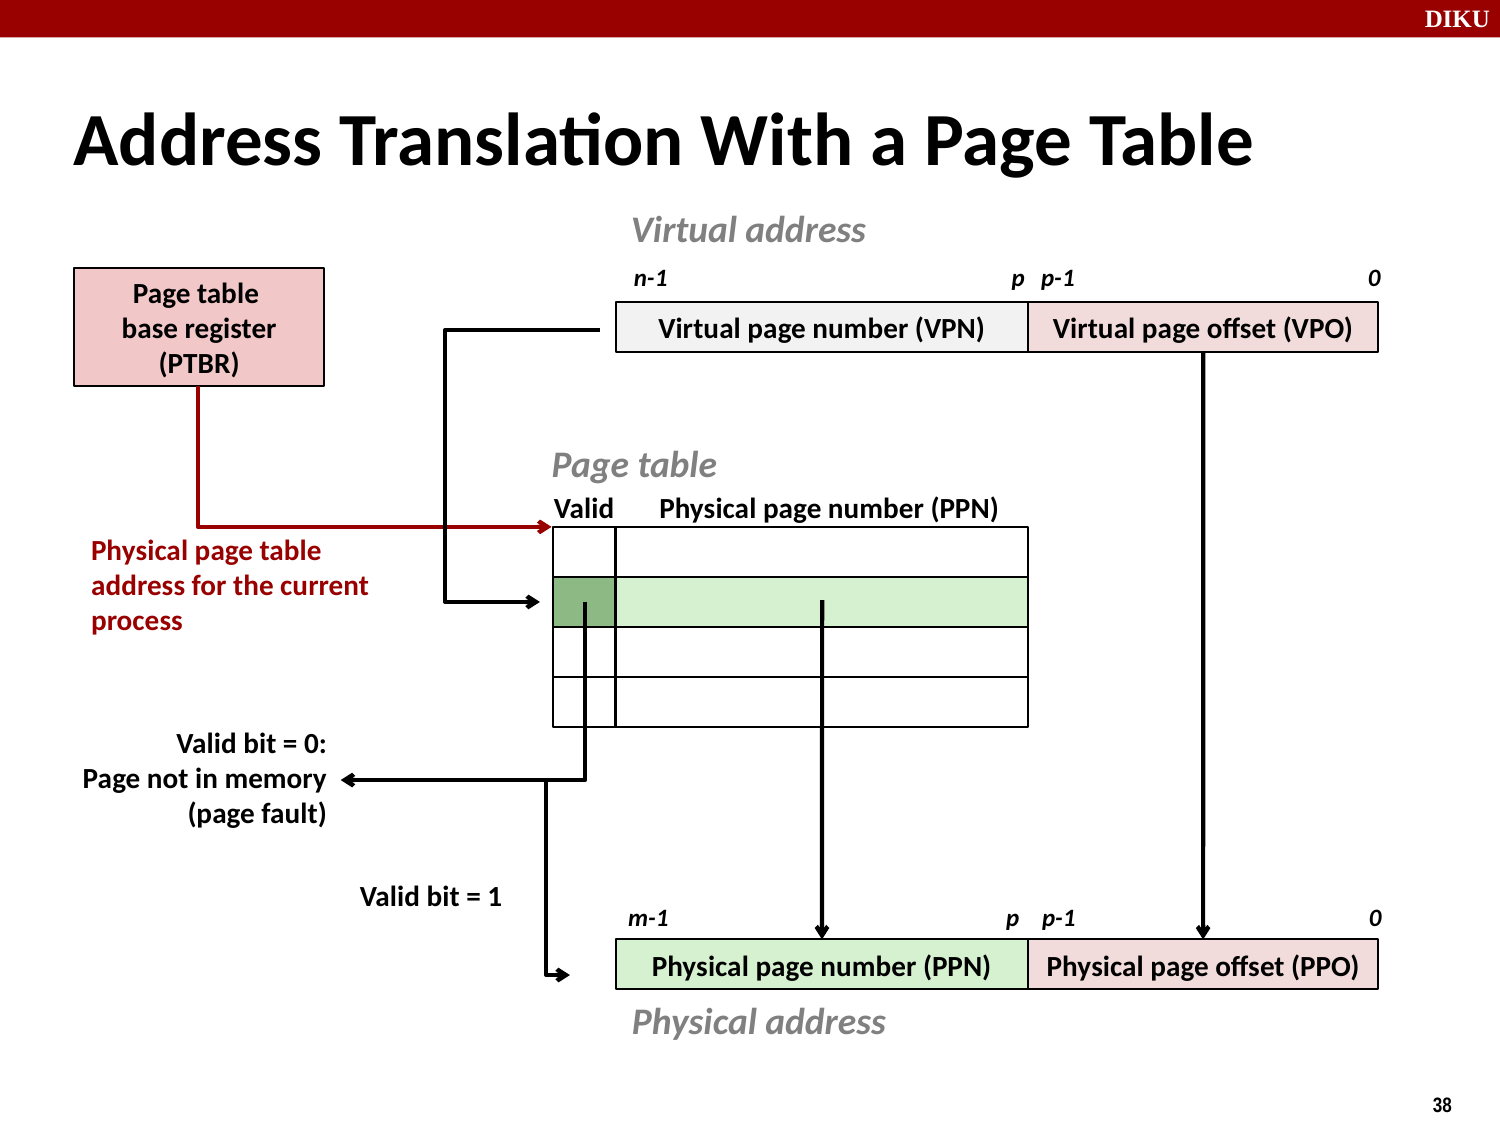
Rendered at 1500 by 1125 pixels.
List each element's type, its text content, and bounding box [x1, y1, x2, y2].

text_box p-1 [1035, 894, 1091, 939]
text_box Valid bit = 1 [344, 870, 518, 920]
text_box Address Translation With a Page Table [58, 72, 1304, 198]
text_box Valid bit = 0: Page not in memory (page fault) [67, 717, 342, 837]
text_box [553, 576, 1028, 626]
text_box Virtual address [616, 198, 882, 258]
text_box m-1 [613, 894, 684, 939]
text_box Physical page offset (PPO) [1028, 939, 1378, 990]
text_box p-1 [1040, 254, 1090, 300]
text_box n-1 [618, 254, 683, 300]
text_box 0 [1353, 254, 1396, 300]
text_box Physical page number (PPN) [644, 482, 1014, 533]
text_box Physical page table address for the current process [76, 524, 385, 644]
text_box p [996, 254, 1040, 300]
text_box Physical address [617, 989, 902, 1050]
text_box Page table base register (PTBR) [74, 267, 325, 386]
text_box p [991, 894, 1035, 939]
text_box Valid [539, 493, 630, 532]
text_box 0 [1354, 894, 1397, 939]
text_box Page table [536, 433, 750, 493]
text_box Virtual page number (VPN) [615, 301, 1028, 352]
text_box Physical page number (PPN) [615, 939, 1028, 990]
text_box Virtual page offset (VPO) [1028, 301, 1378, 352]
